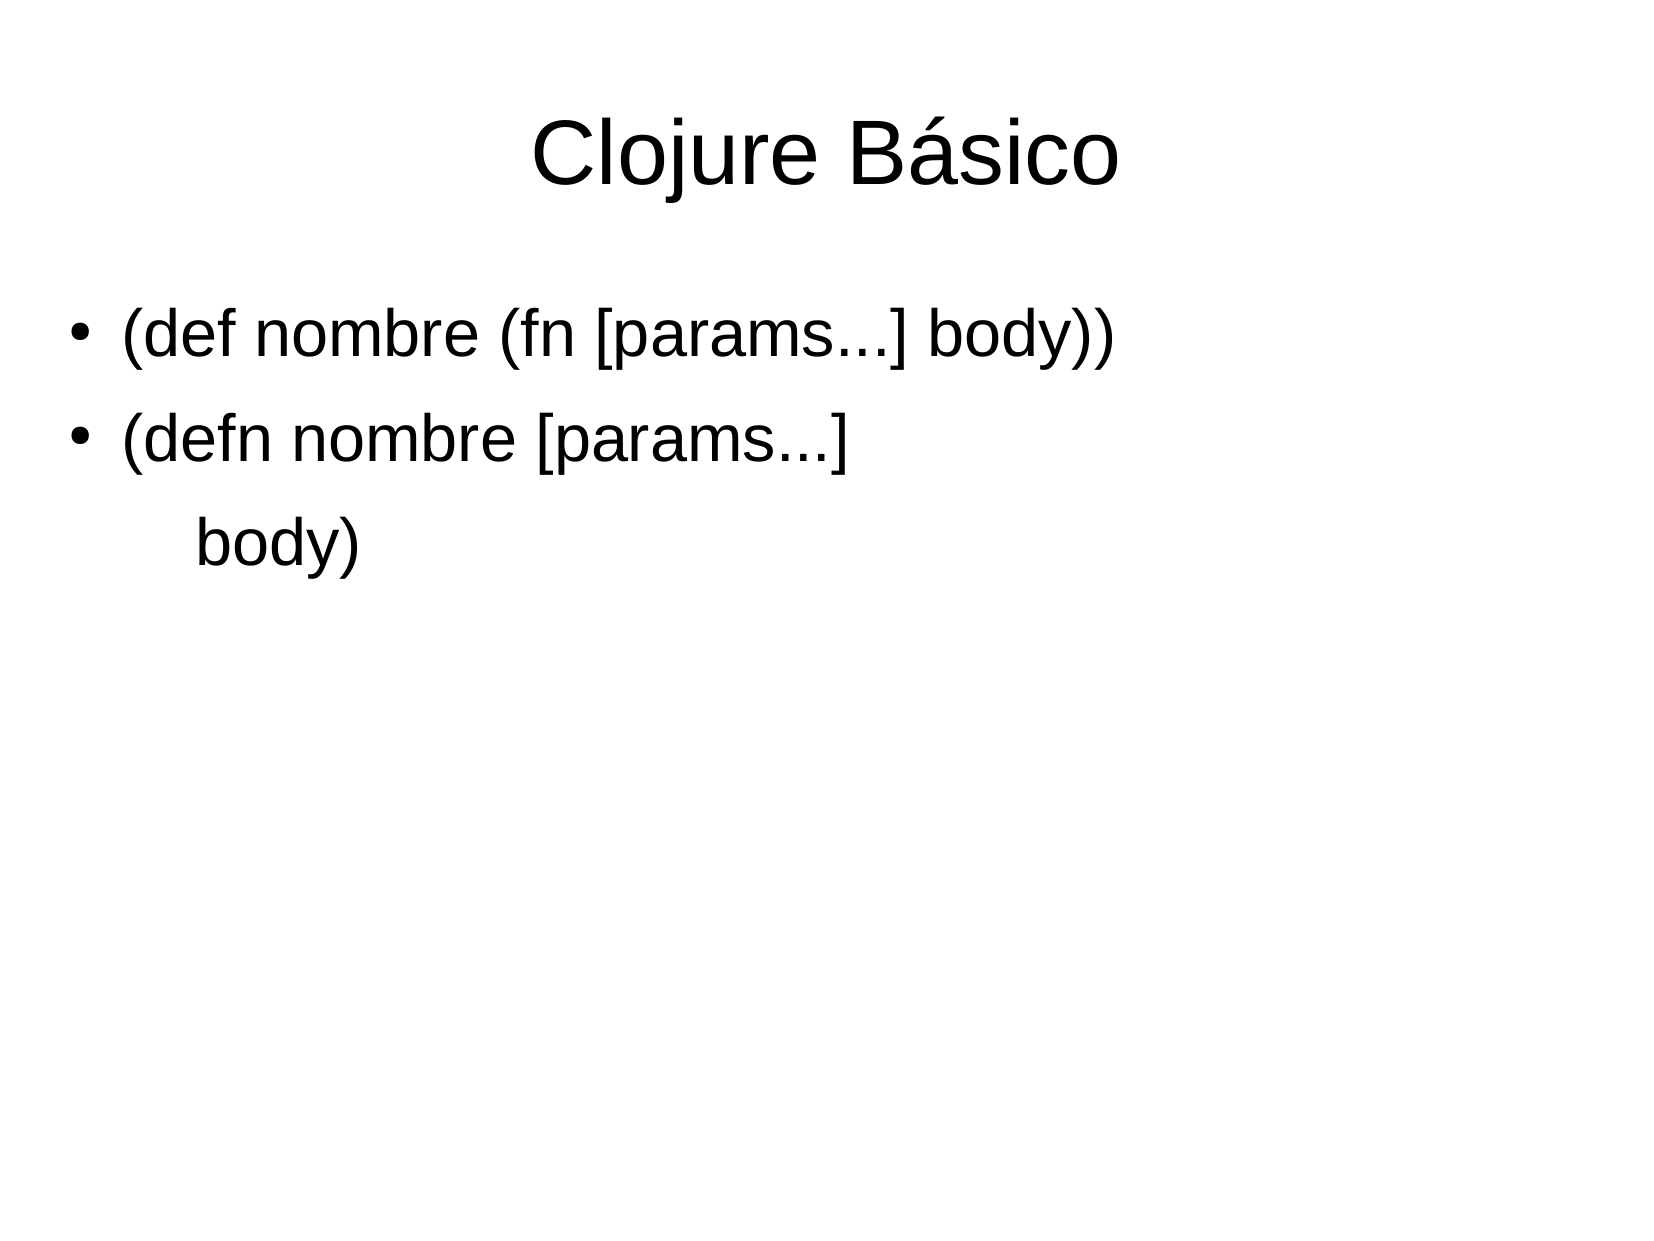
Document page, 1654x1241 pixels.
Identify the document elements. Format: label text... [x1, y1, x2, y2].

title Clojure Básico [82, 49, 1571, 257]
list (def nombre (fn [params...] body)) (defn nombre [params...] body) [50, 296, 1539, 1016]
